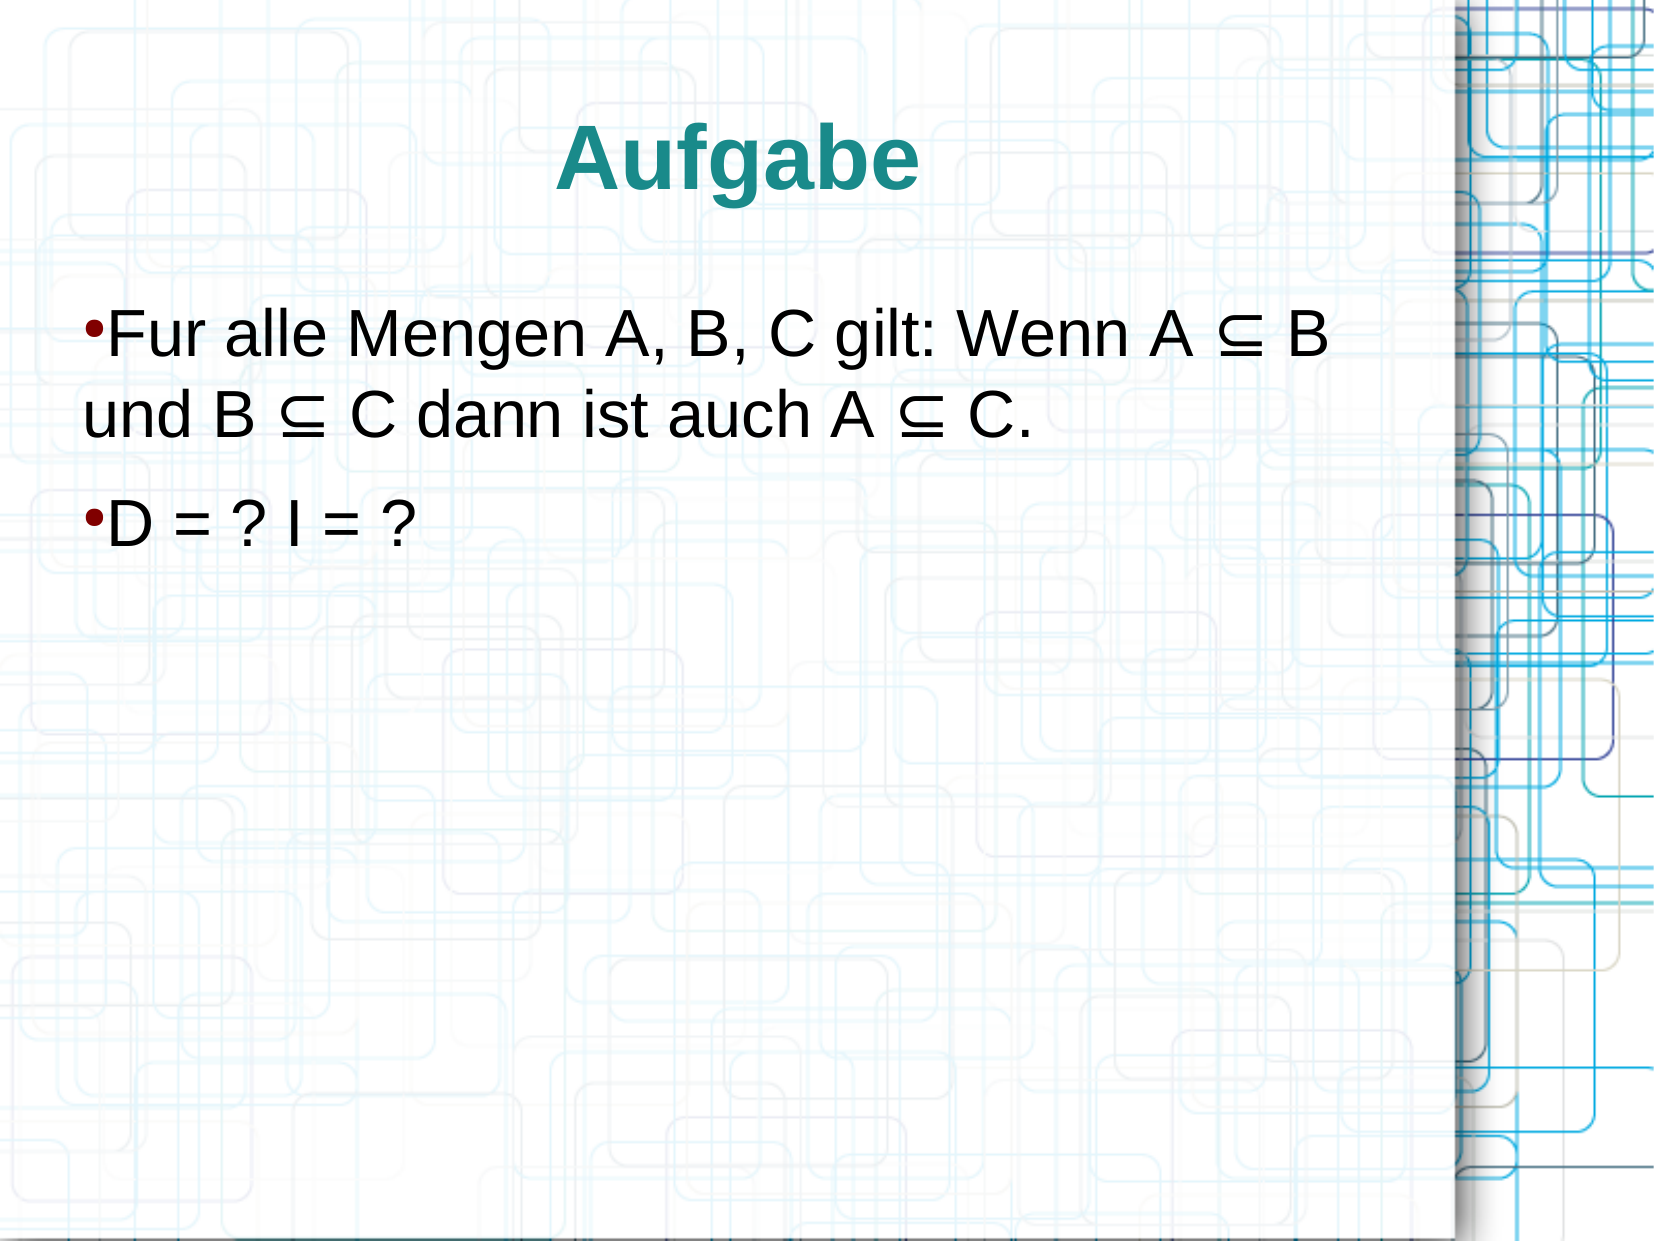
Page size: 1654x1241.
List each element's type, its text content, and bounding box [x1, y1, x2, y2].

list Fur alle Mengen A, B, C gilt: Wenn A ⊆ B und B ⊆ C dann ist auch A ⊆ C. D = ? I = ? [82, 290, 1418, 1109]
title Aufgabe [59, 49, 1418, 257]
